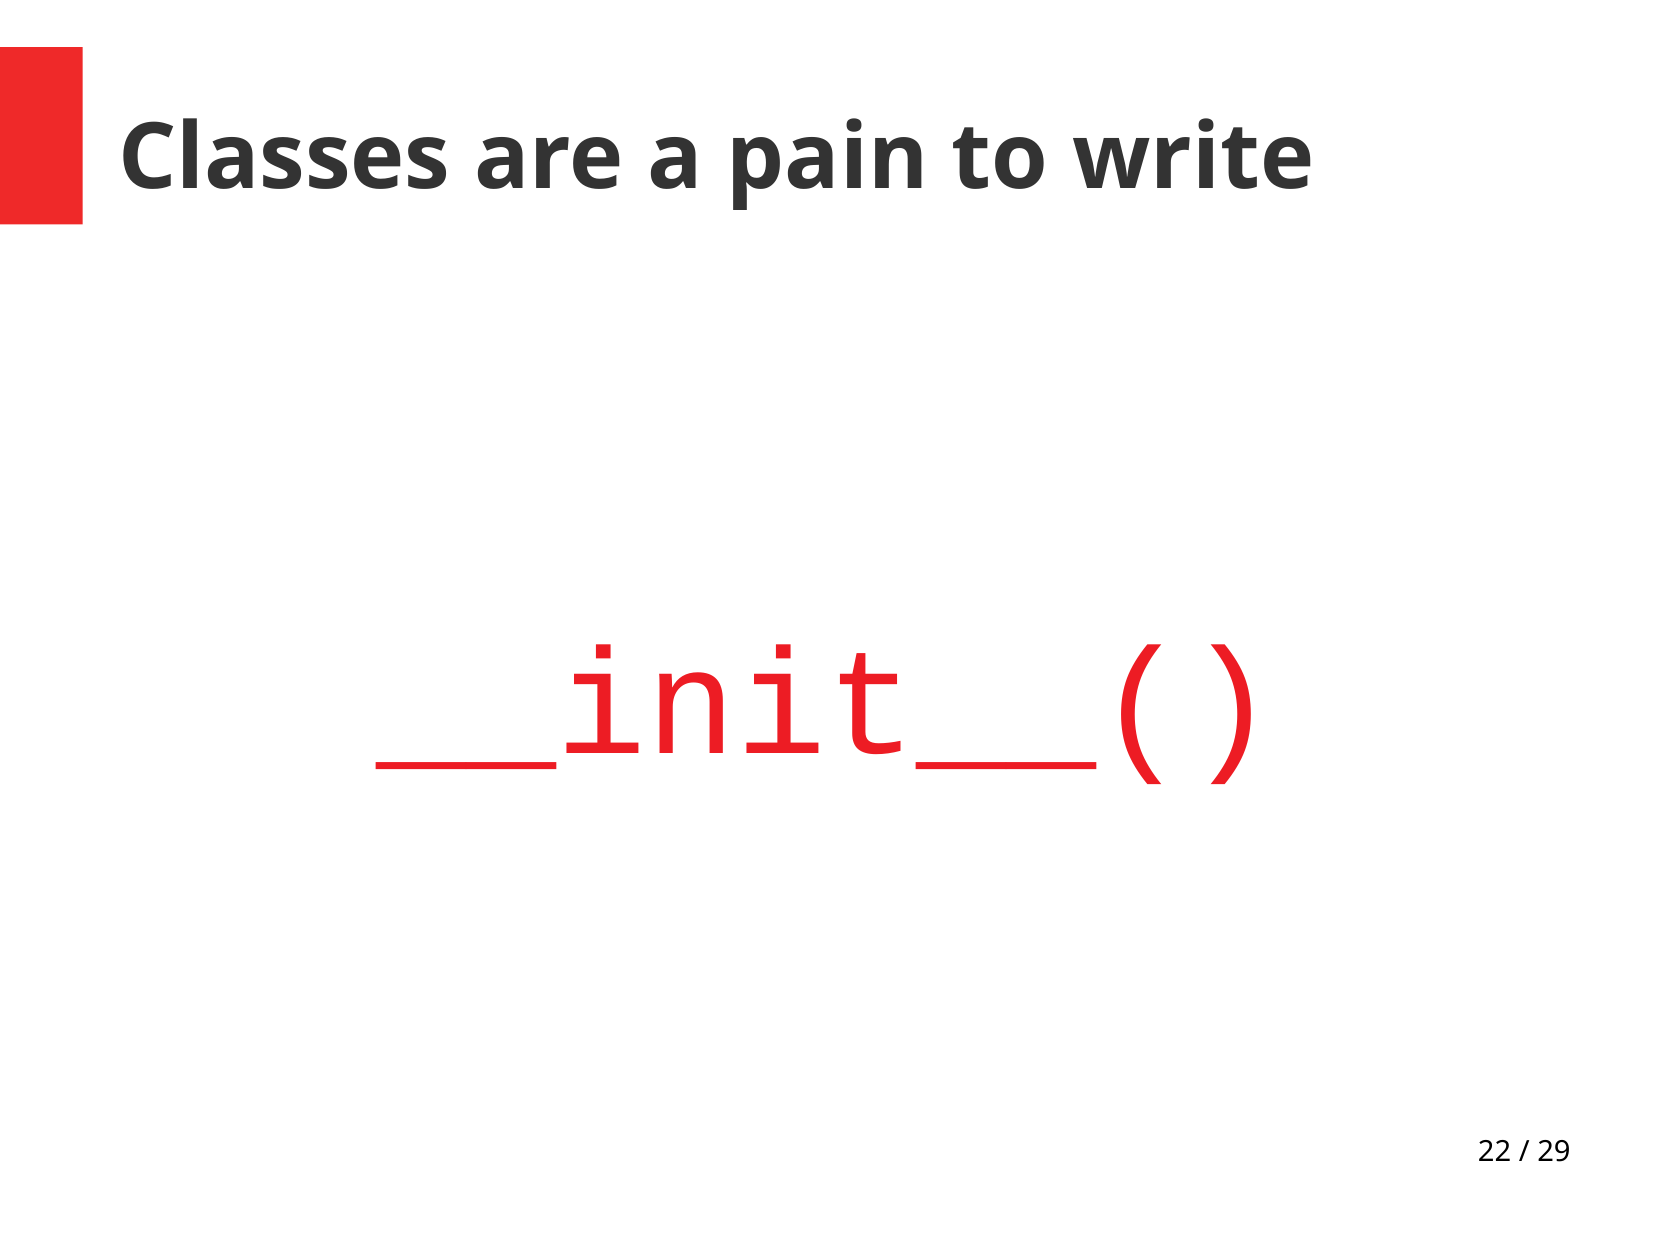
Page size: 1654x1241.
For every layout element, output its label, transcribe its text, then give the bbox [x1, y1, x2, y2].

title Classes are a pain to write [118, 49, 1571, 257]
list __init__() [118, 354, 1536, 1074]
